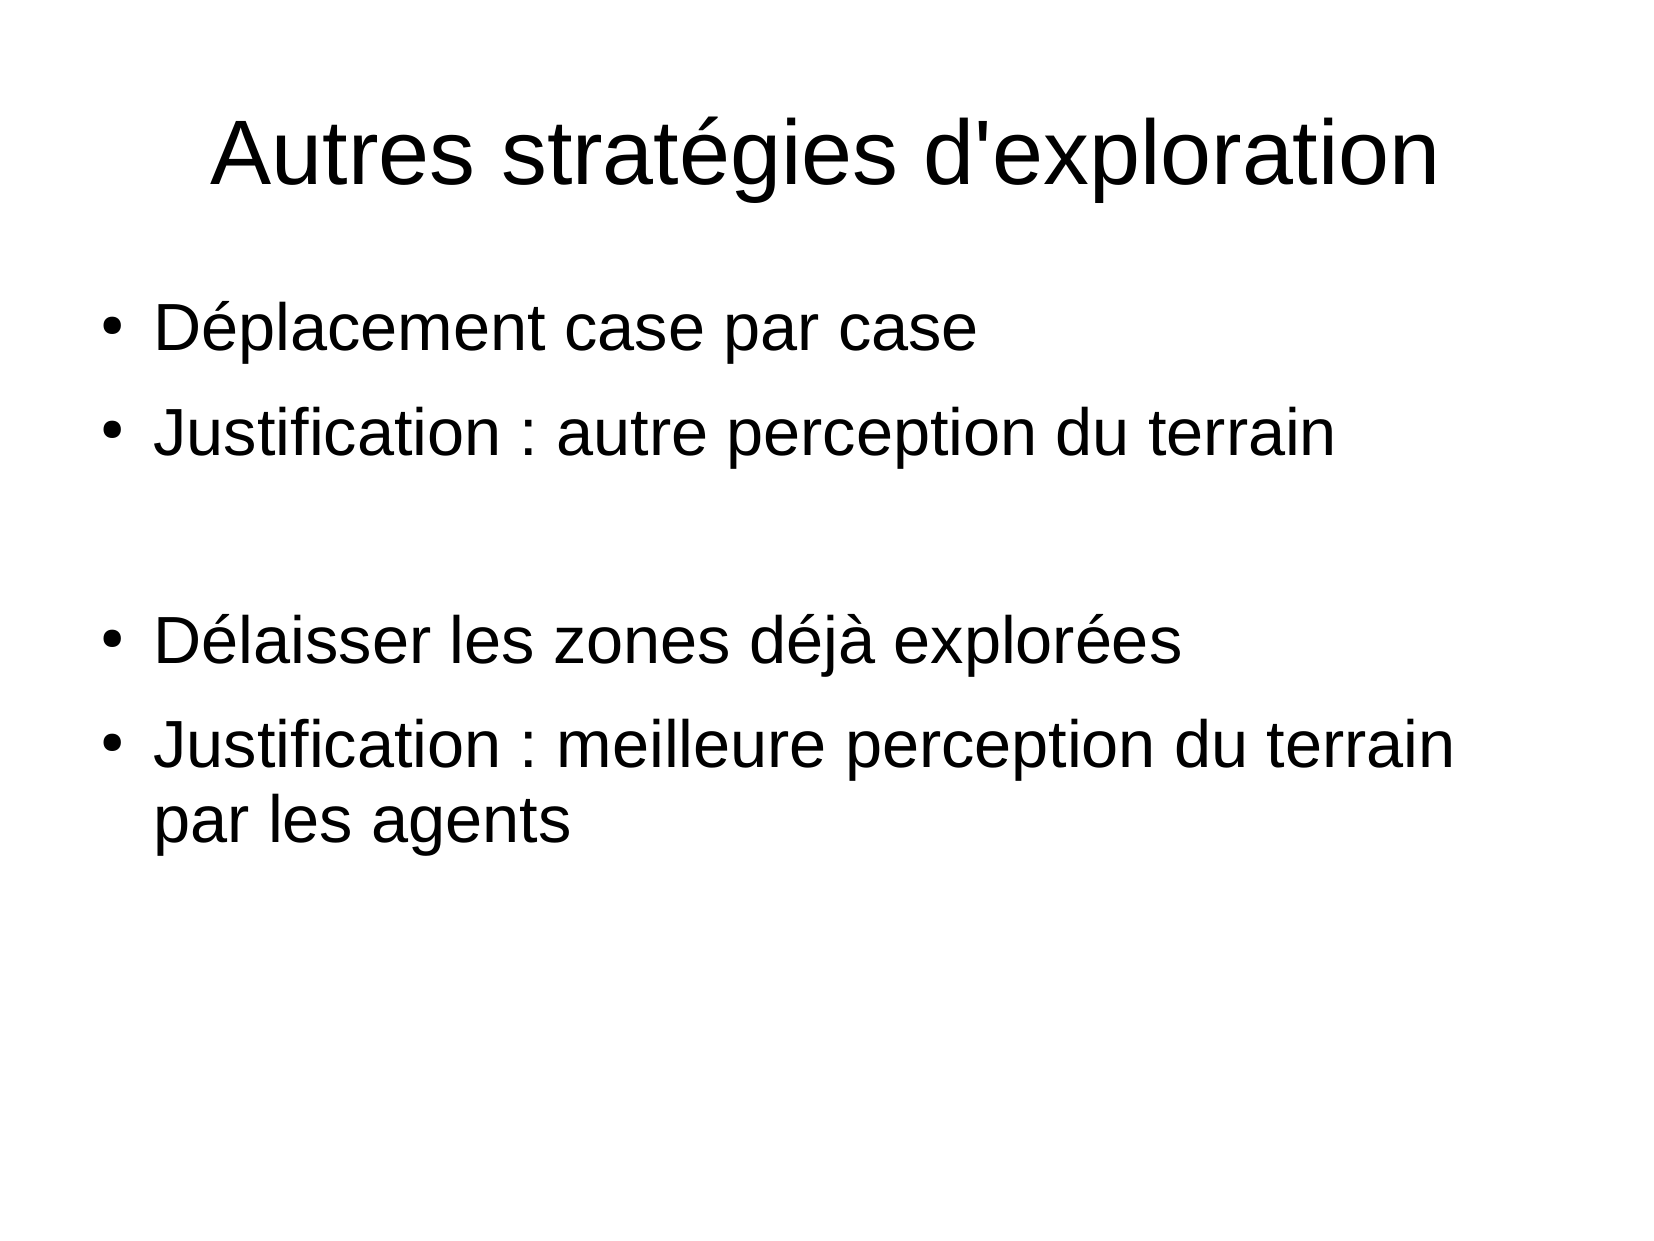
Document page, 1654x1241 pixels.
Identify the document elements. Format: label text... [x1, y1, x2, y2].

list Déplacement case par case Justification : autre perception du terrain Délaisser les zones déjà explorées Justification : meilleure perception du terrain par les agents [82, 290, 1571, 1010]
title Autres stratégies d'exploration [82, 49, 1571, 257]
